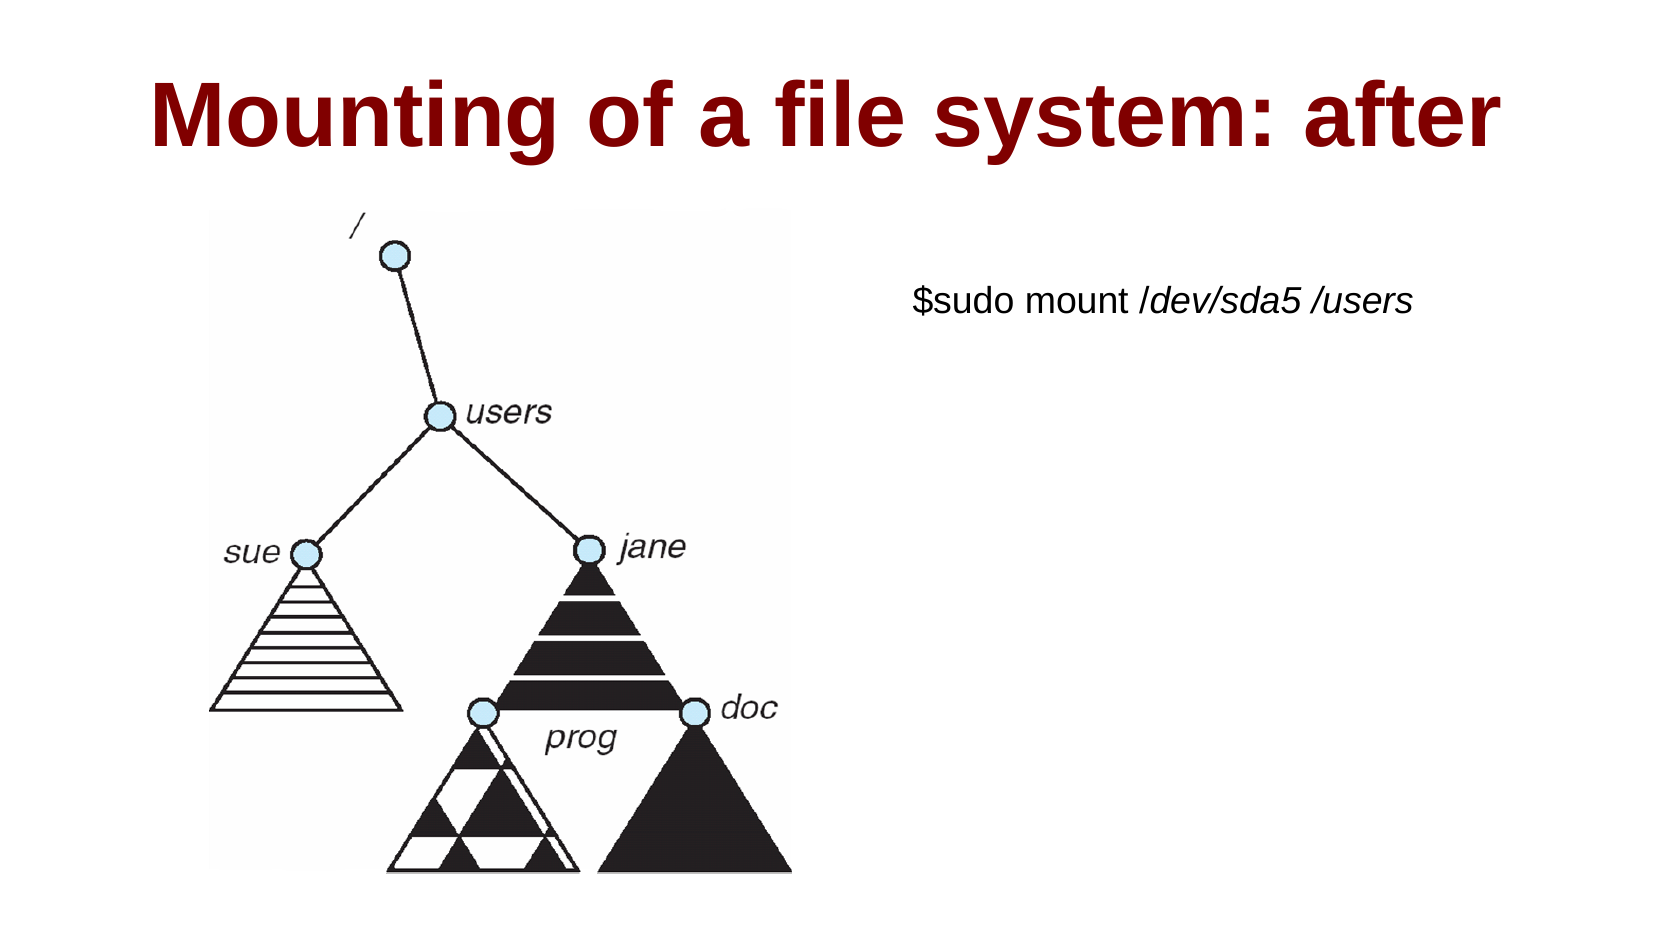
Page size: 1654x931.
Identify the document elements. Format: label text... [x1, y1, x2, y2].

title Mounting of a file system: after [82, 37, 1571, 193]
picture [209, 206, 792, 875]
text_box $sudo mount /dev/sda5 /users [897, 271, 1560, 329]
